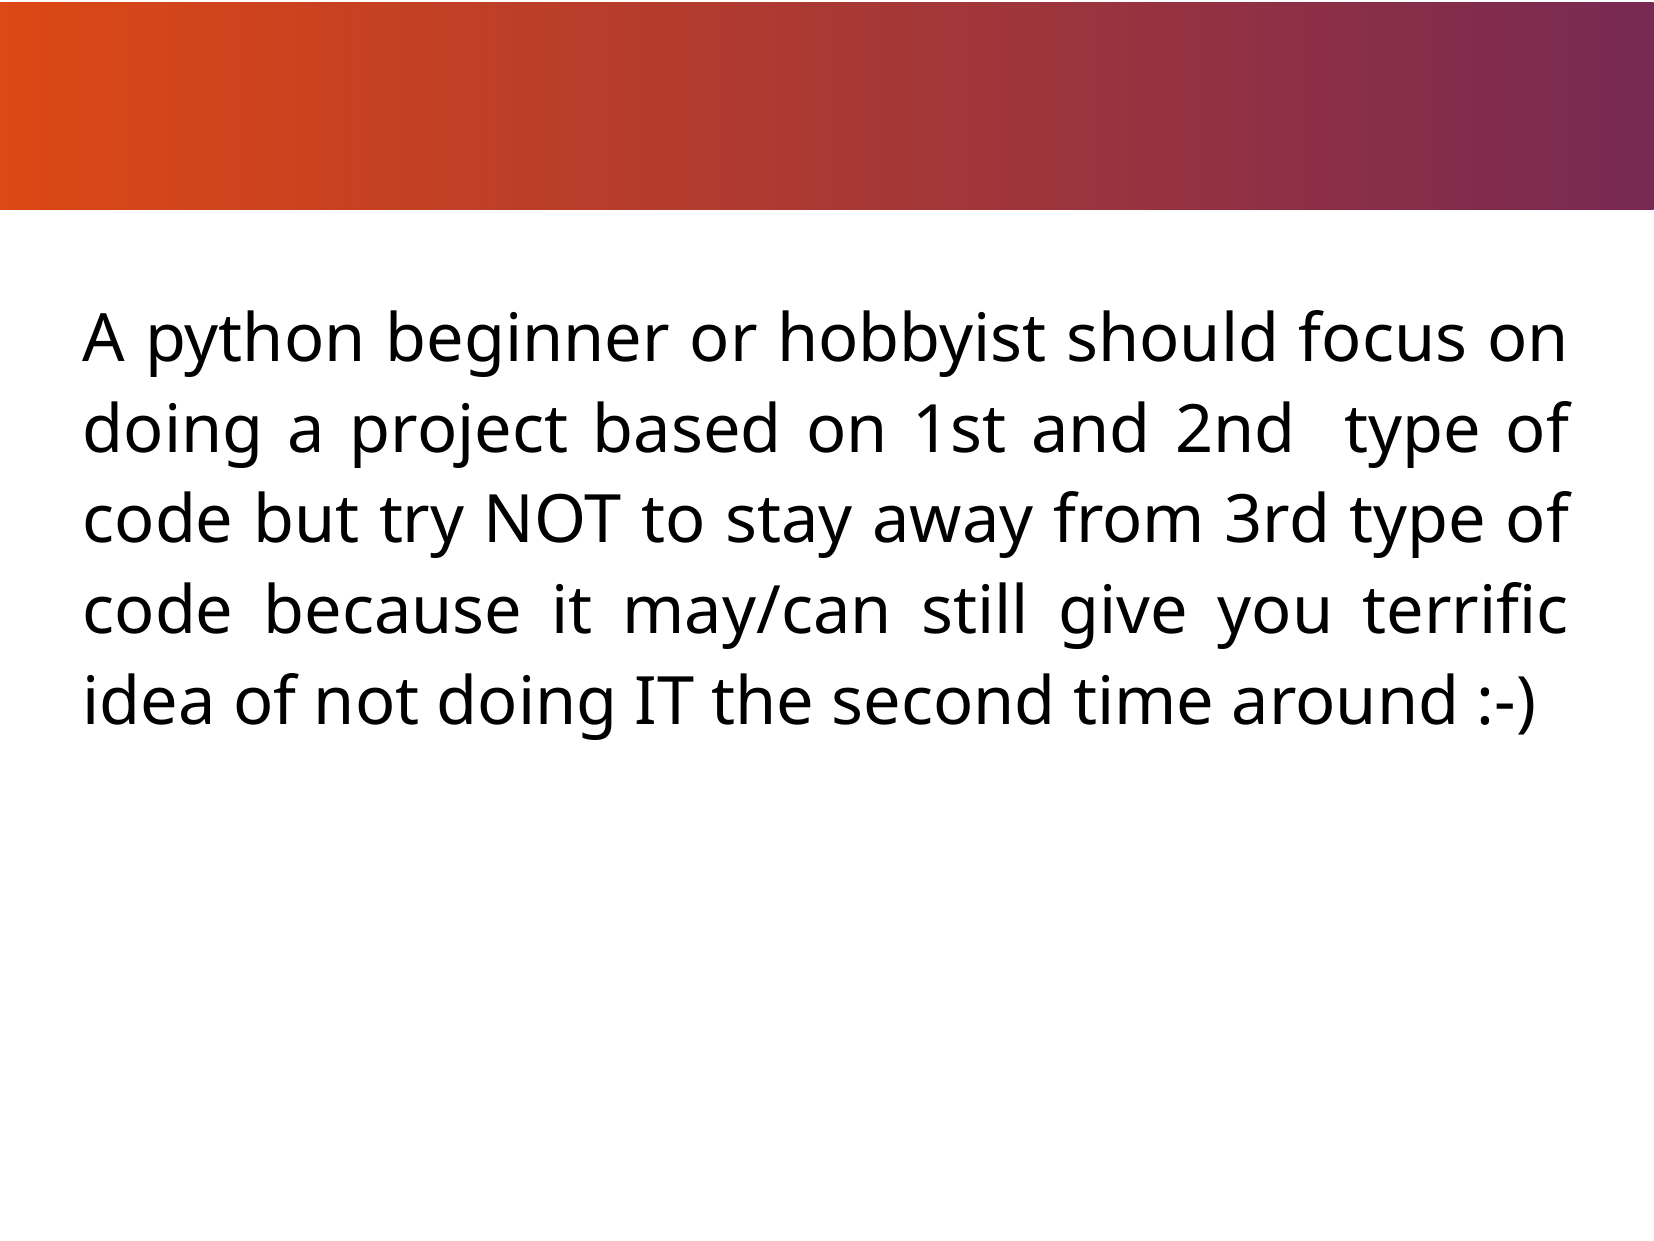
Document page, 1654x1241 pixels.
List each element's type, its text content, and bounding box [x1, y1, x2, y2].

title [0, 2, 1654, 210]
subtitle A python beginner or hobbyist should focus on doing a project based on 1st and 2nd type of code but try NOT to stay away from 3rd type of code because it may/can still give you terrific idea of not doing IT the second time around :-) [82, 290, 1571, 1010]
